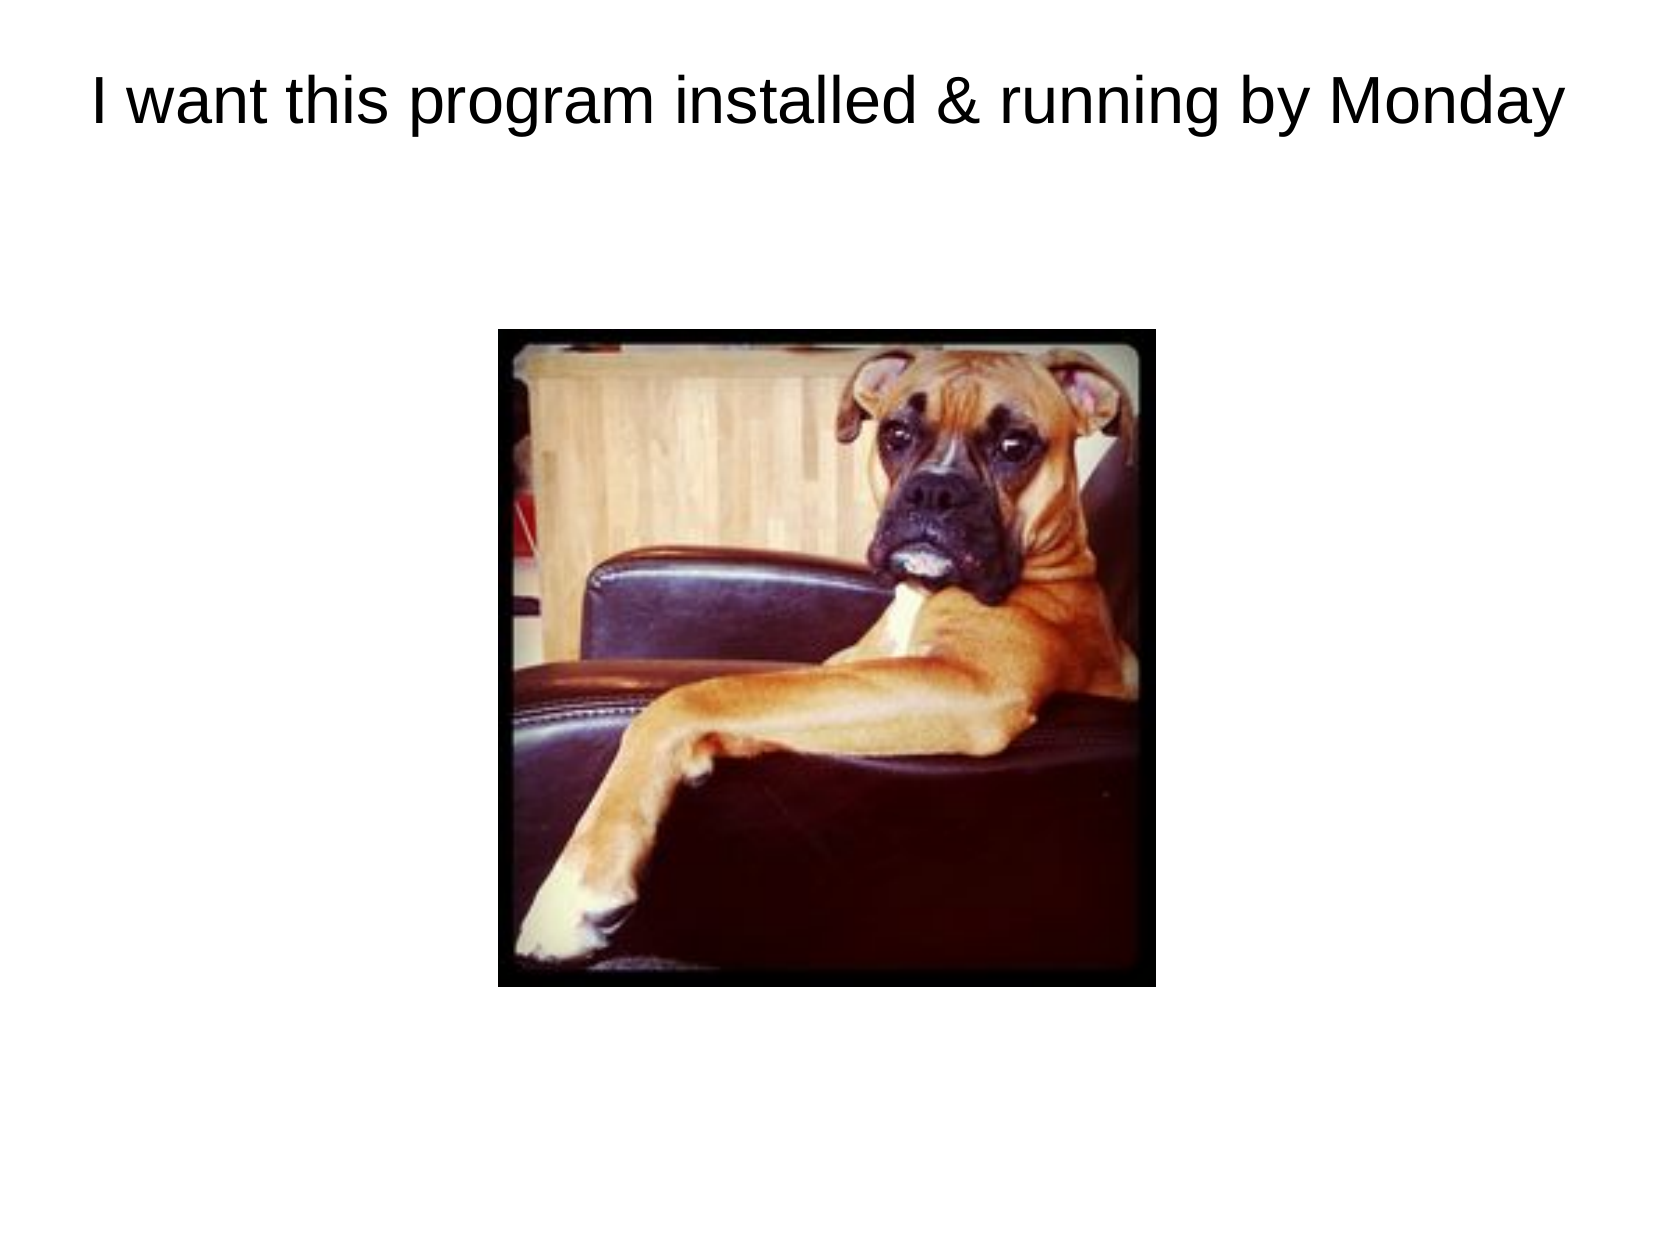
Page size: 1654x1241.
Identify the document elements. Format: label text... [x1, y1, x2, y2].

title I want this program installed & running by Monday [84, 0, 1573, 205]
picture [498, 329, 1156, 987]
